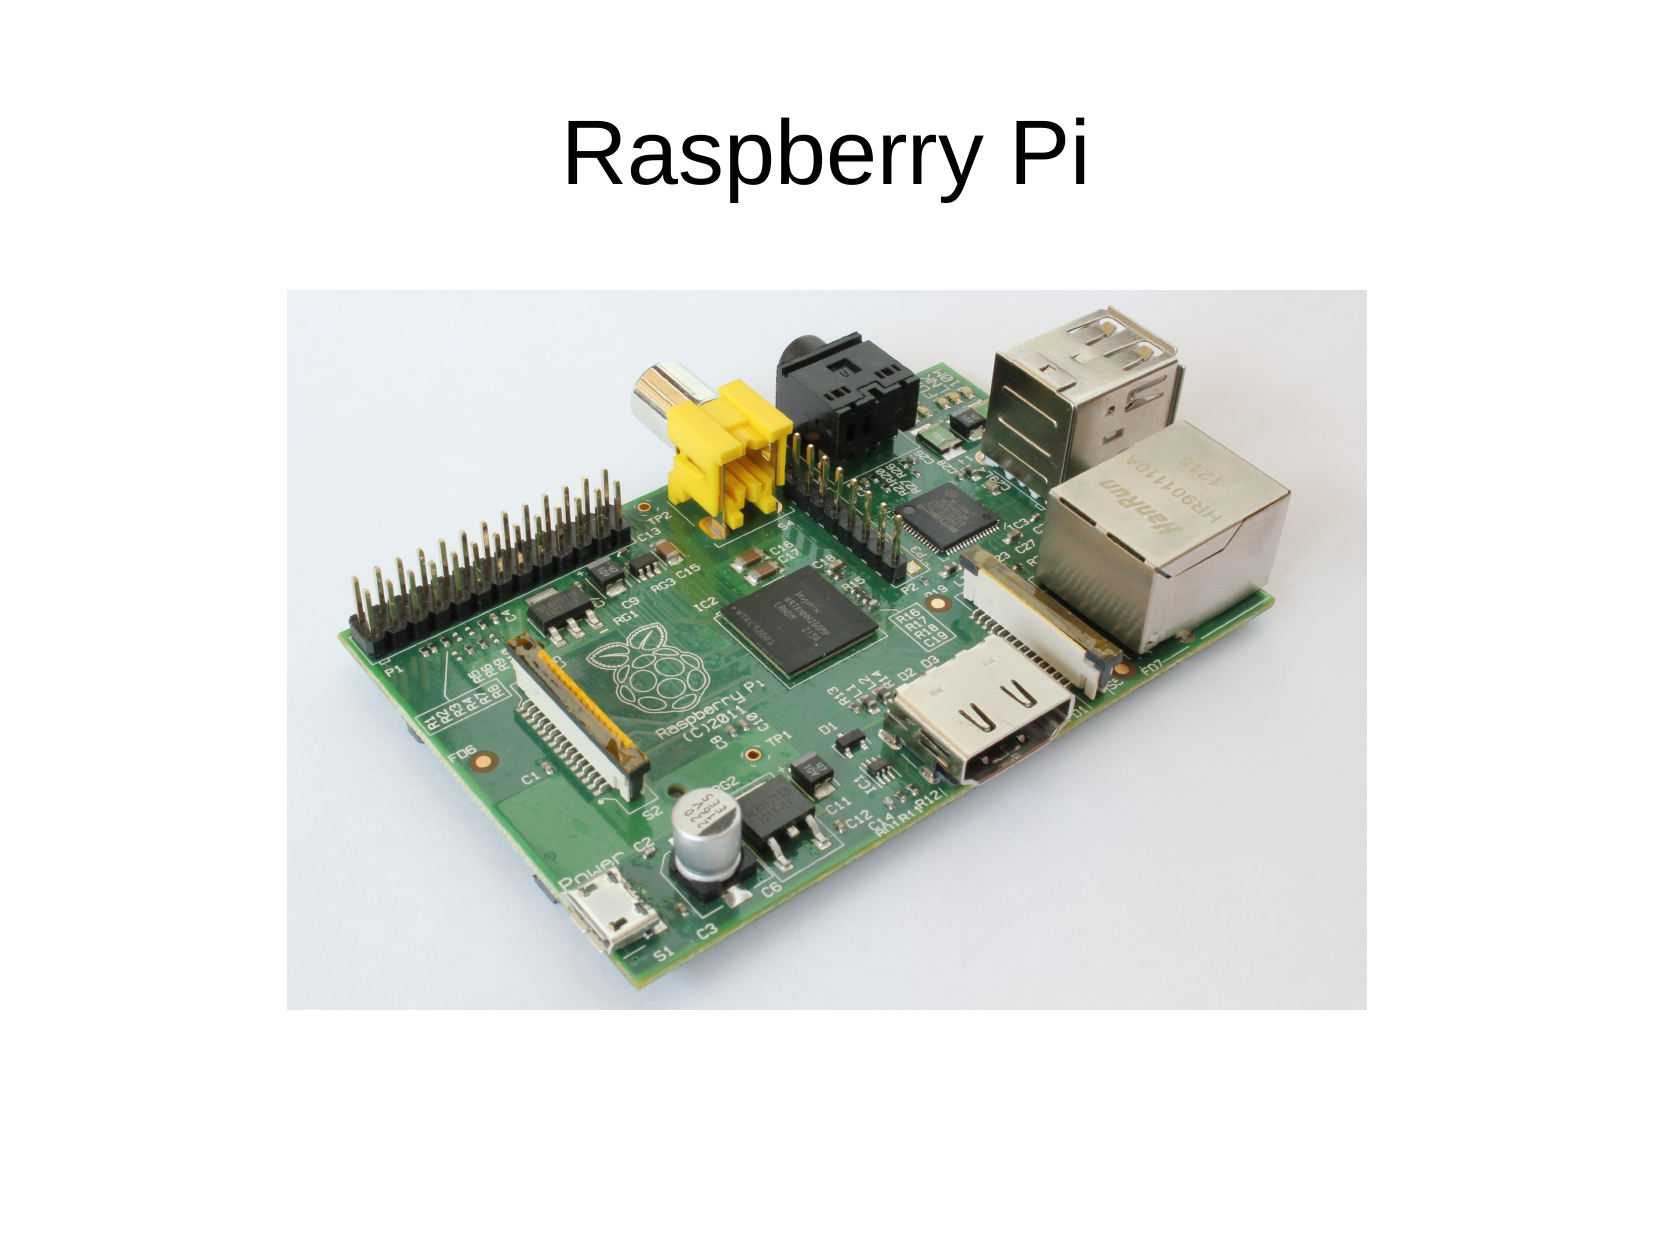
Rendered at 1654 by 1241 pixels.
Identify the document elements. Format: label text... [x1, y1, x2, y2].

picture [287, 290, 1367, 1010]
title Raspberry Pi [82, 49, 1571, 257]
